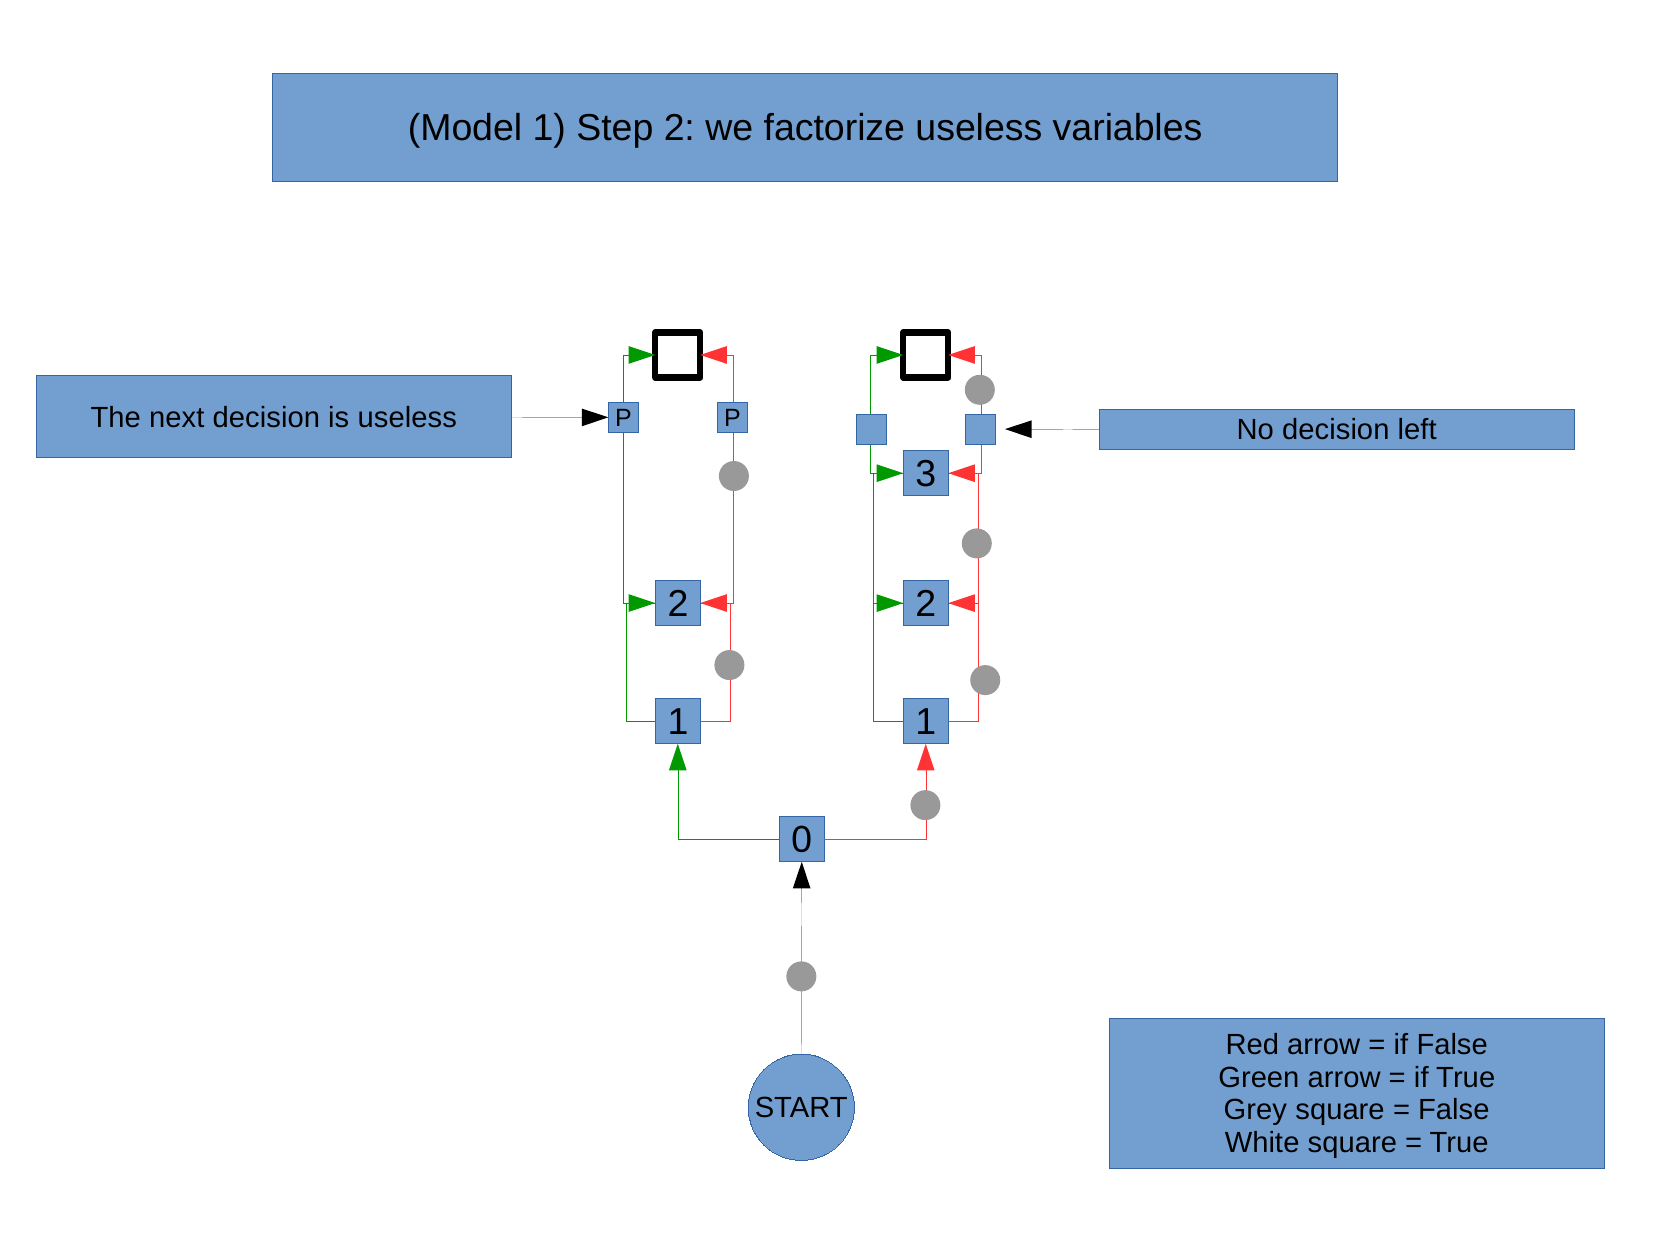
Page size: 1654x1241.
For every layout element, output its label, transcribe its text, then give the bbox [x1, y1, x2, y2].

text_box The next decision is useless [36, 375, 512, 458]
text_box P [608, 402, 639, 433]
text_box [965, 414, 996, 445]
text_box [961, 528, 992, 559]
text_box 2 [903, 580, 949, 626]
text_box 3 [903, 450, 949, 496]
text_box P [717, 402, 748, 433]
text_box [655, 332, 701, 378]
text_box 1 [903, 698, 949, 744]
text_box [903, 332, 949, 378]
text_box [718, 460, 749, 492]
text_box START [748, 1054, 855, 1161]
text_box No decision left [1099, 409, 1575, 450]
text_box (Model 1) Step 2: we factorize useless variables [272, 73, 1338, 182]
text_box [856, 414, 887, 445]
text_box [786, 961, 817, 992]
text_box [910, 790, 941, 821]
text_box 0 [779, 816, 825, 862]
text_box 1 [655, 698, 701, 744]
text_box [964, 374, 995, 405]
text_box [714, 650, 745, 681]
text_box [970, 665, 1001, 696]
text_box Red arrow = if False Green arrow = if True Grey square = False White square = True [1109, 1018, 1605, 1169]
text_box 2 [655, 580, 701, 626]
